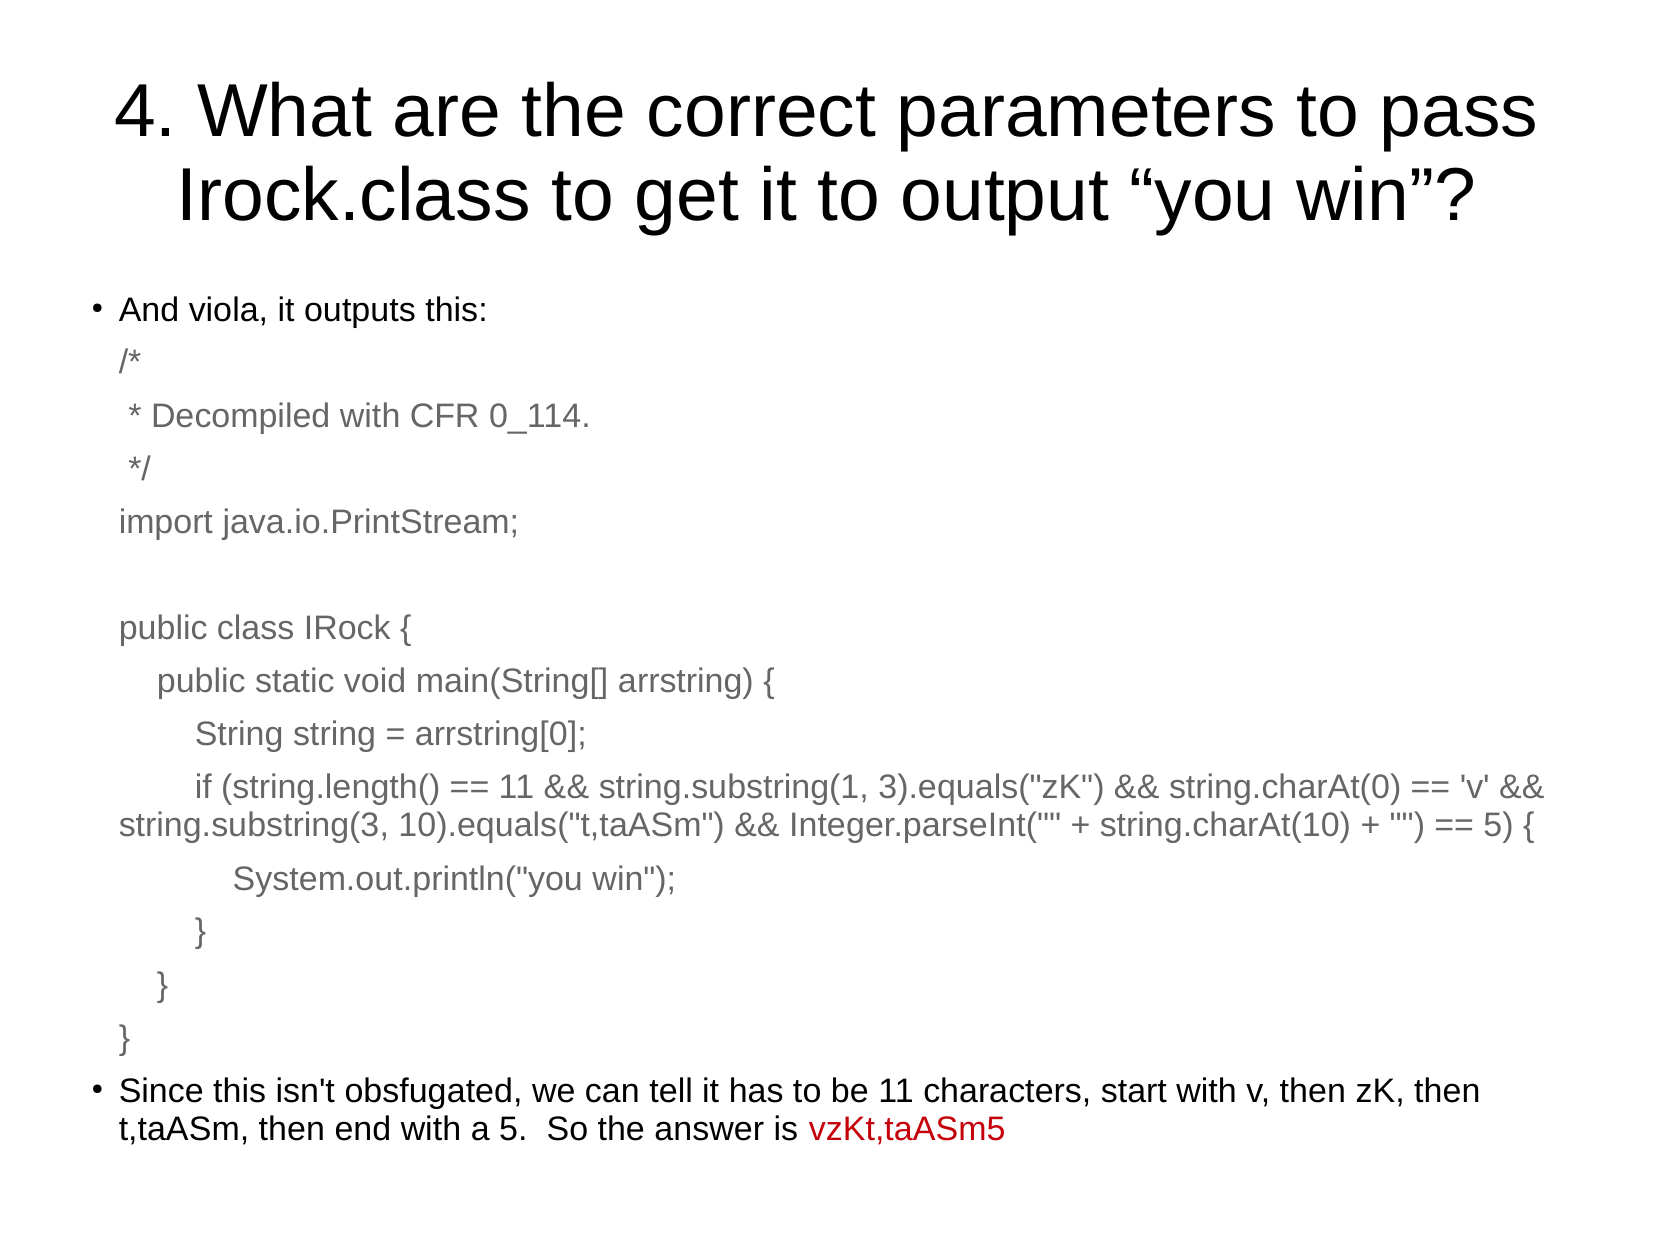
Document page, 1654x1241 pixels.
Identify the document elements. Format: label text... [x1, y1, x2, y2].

title 4. What are the correct parameters to pass Irock.class to get it to output “you win”? [82, 49, 1571, 257]
list And viola, it outputs this: /* * Decompiled with CFR 0_114. */ import java.io.PrintStream; public class IRock { public static void main(String[] arrstring) { String string = arrstring[0]; if (string.length() == 11 && string.substring(1, 3).equals("zK") && string.charAt(0) == 'v' && string.substring(3, 10).equals("t,taASm") && Integer.parseInt("" + string.charAt(10) + "") == 5) { System.out.println("you win"); } } } Since this isn't obsfugated, we can tell it has to be 11 characters, start with v, then zK, then t,taASm, then end with a 5. So the answer is vzKt,taASm5 [82, 290, 1571, 1201]
